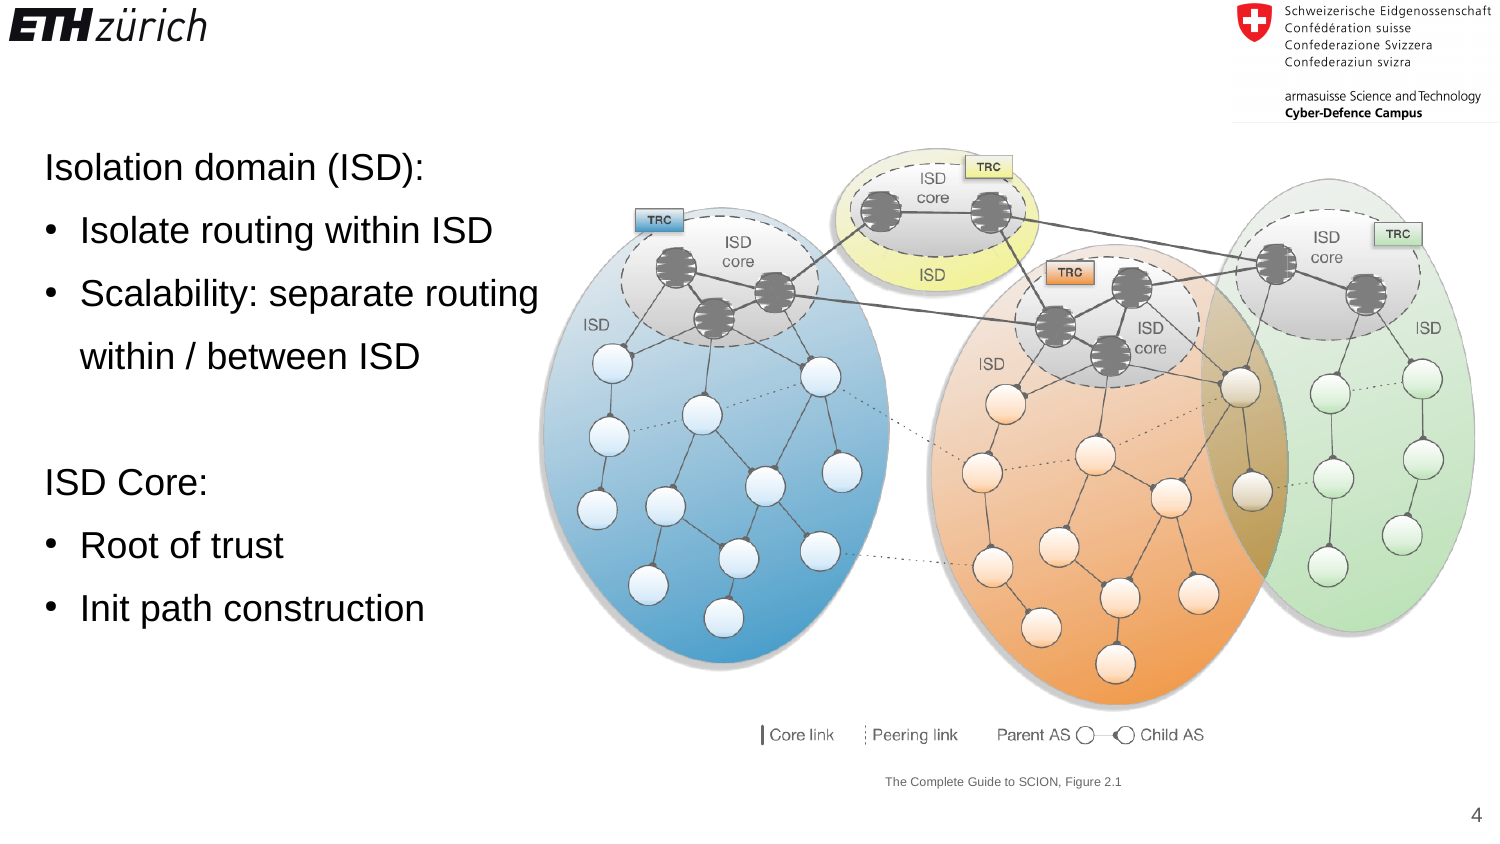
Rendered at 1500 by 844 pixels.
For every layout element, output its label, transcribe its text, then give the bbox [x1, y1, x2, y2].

picture [1232, 0, 1500, 123]
picture [621, 142, 1480, 749]
picture [8, 8, 207, 42]
text_box Isolation domain (ISD): Isolate routing within ISD Scalability: separate routing within / between ISD ISD Core: Root of trust Init path construction [29, 118, 621, 768]
text_box The Complete Guide to SCION, Figure 2.1 [636, 767, 1375, 798]
